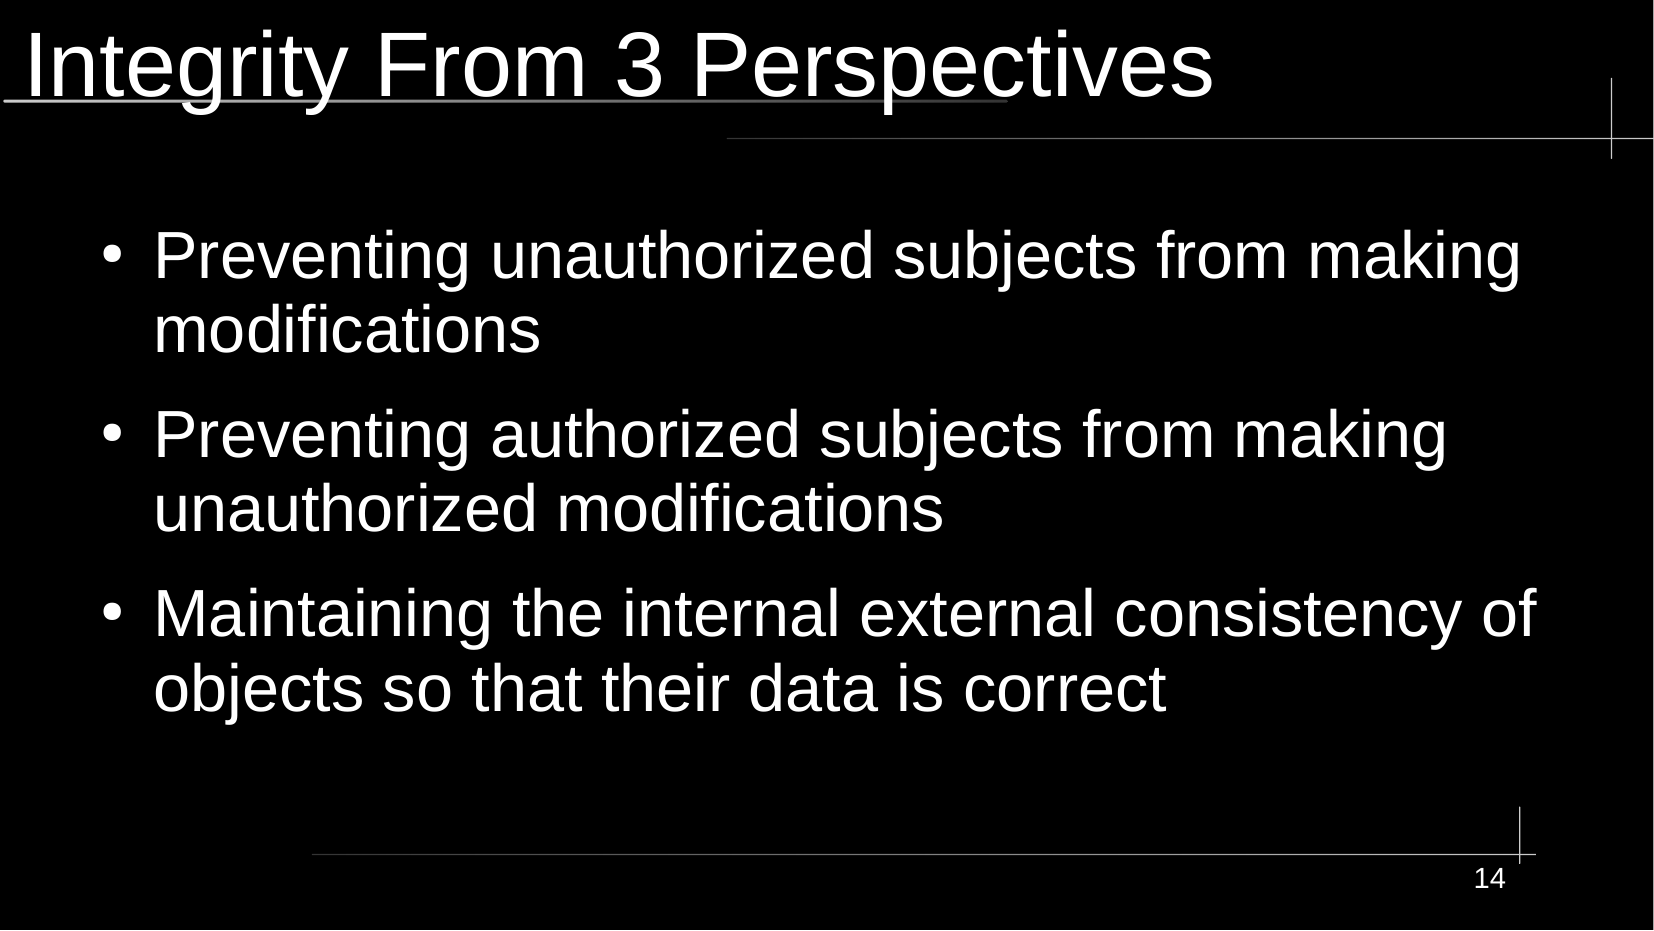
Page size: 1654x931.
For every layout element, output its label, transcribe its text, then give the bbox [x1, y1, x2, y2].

list Preventing unauthorized subjects from making modifications Preventing authorized subjects from making unauthorized modifications Maintaining the internal external consistency of objects so that their data is correct [82, 217, 1571, 758]
title Integrity From 3 Perspectives [23, 11, 1589, 119]
